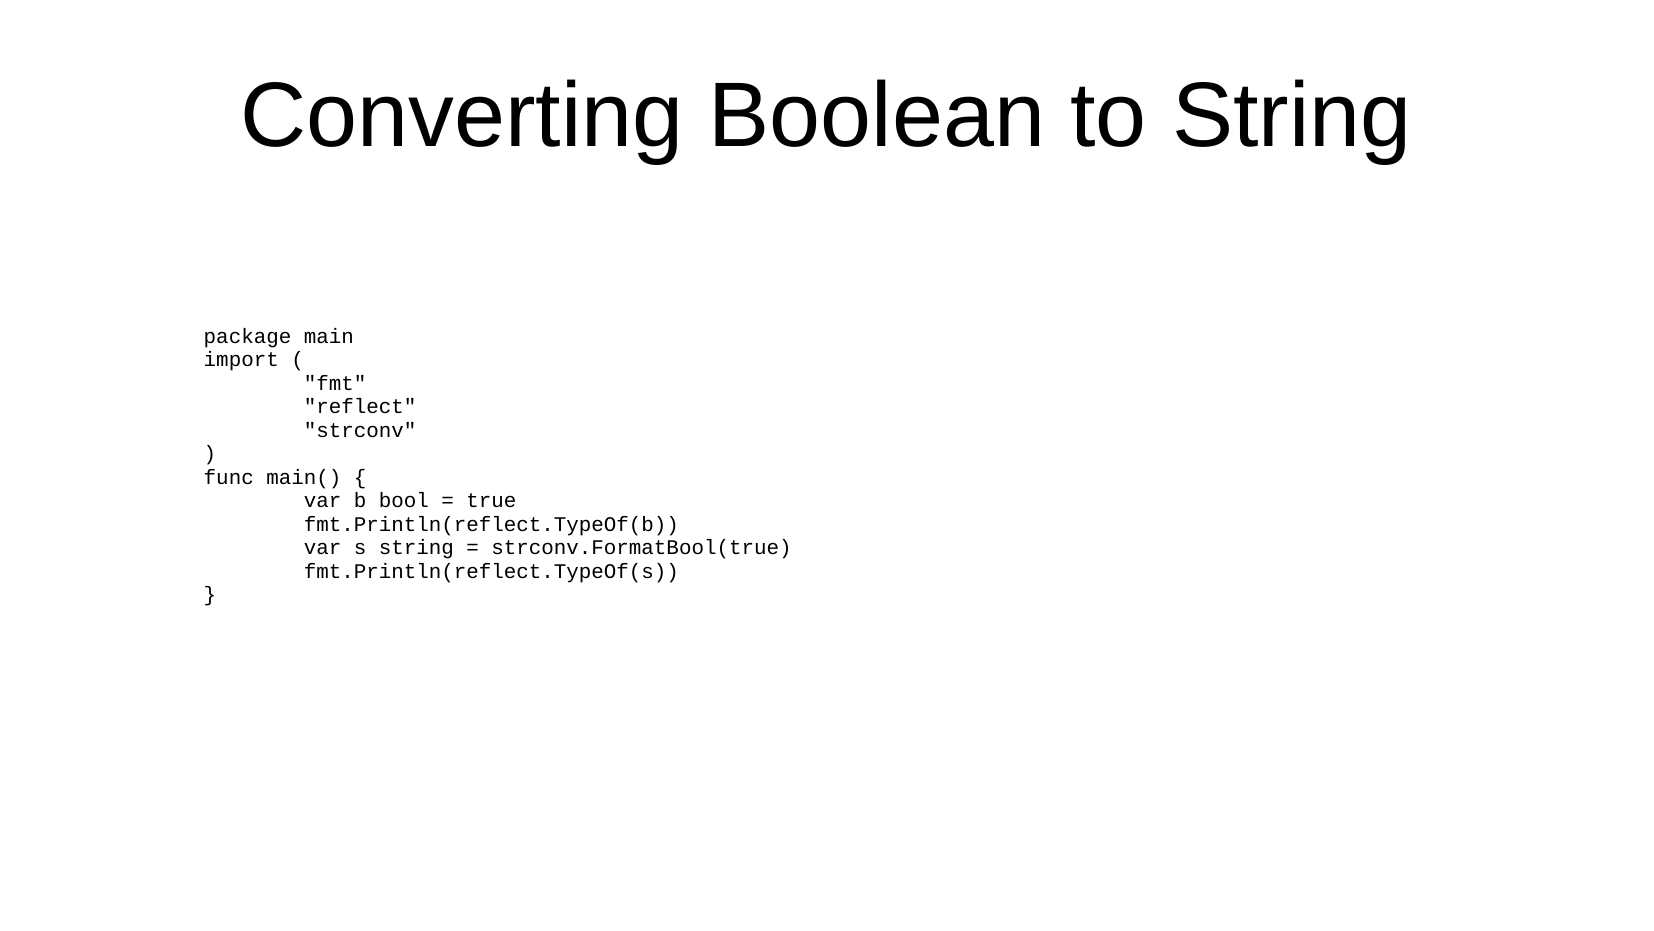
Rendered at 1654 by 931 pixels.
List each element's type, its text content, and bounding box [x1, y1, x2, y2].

text_box package main import ( "fmt" "reflect" "strconv" ) func main() { var b bool = true fmt.Println(reflect.TypeOf(b)) var s string = strconv.FormatBool(true) fmt.Println(reflect.TypeOf(s)) } [188, 318, 1141, 616]
title Converting Boolean to String [82, 37, 1571, 193]
